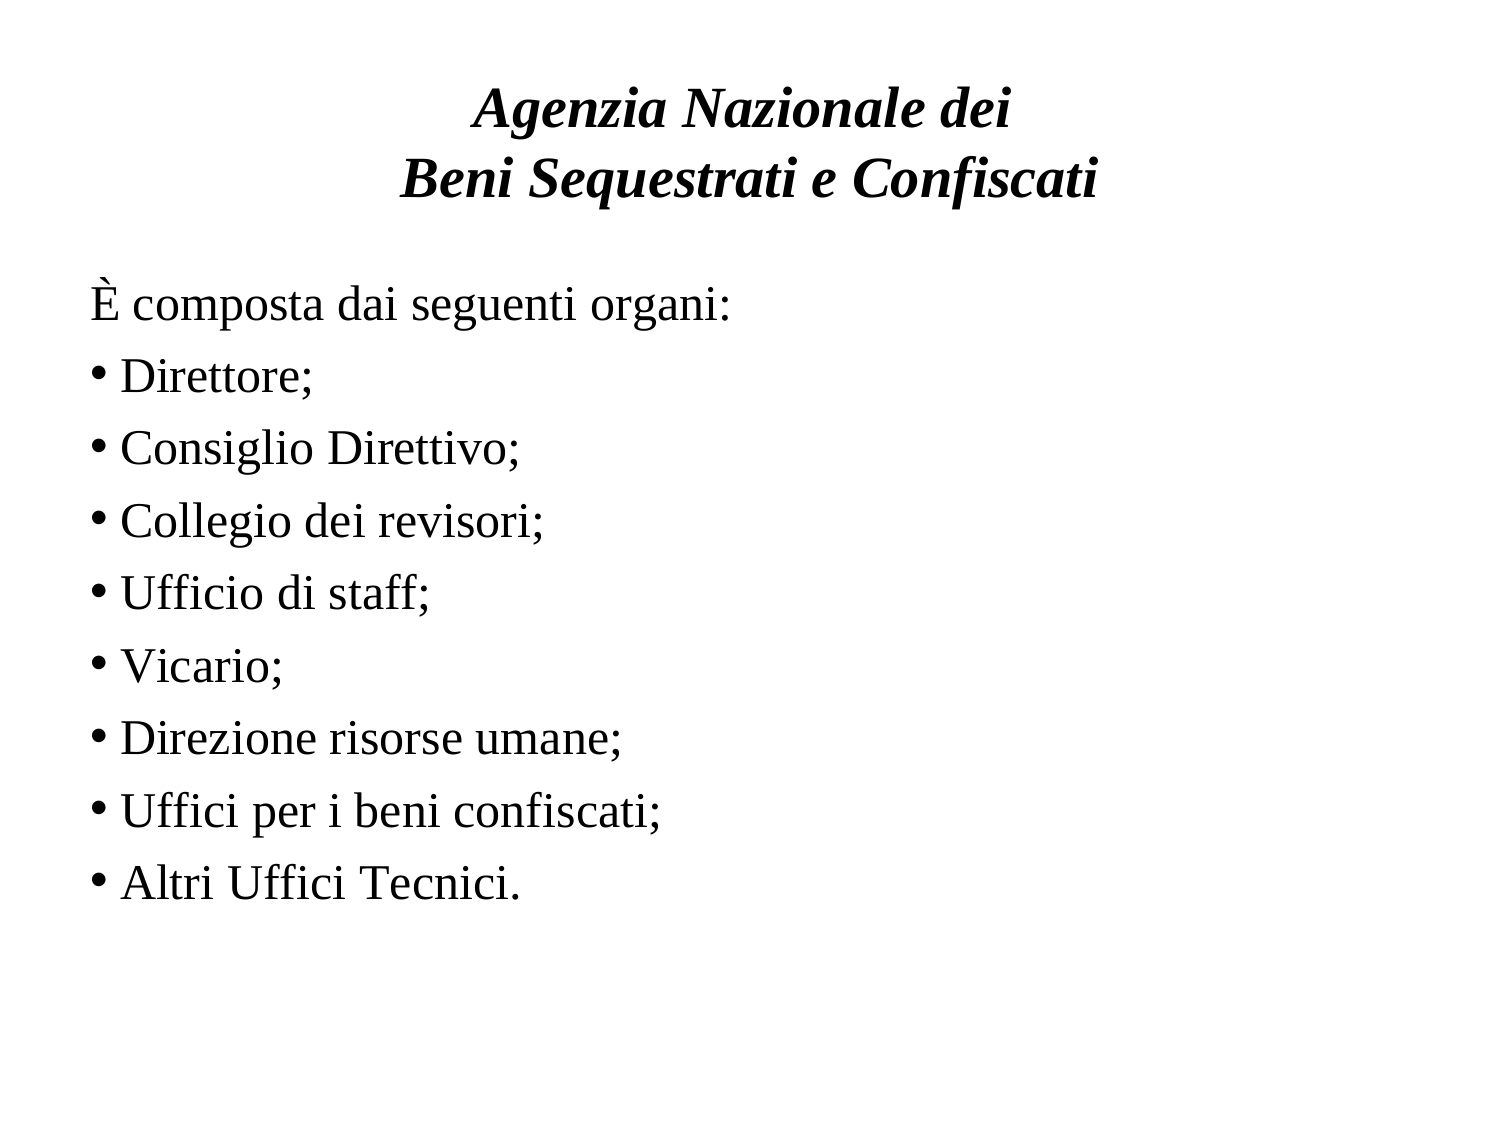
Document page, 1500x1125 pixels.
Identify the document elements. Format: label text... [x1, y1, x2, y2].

title Agenzia Nazionale dei Beni Sequestrati e Confiscati [75, 45, 1426, 233]
list È composta dai seguenti organi: Direttore; Consiglio Direttivo; Collegio dei revisori; Ufficio di staff; Vicario; Direzione risorse umane; Uffici per i beni confiscati; Altri Uffici Tecnici. [75, 262, 1426, 1005]
